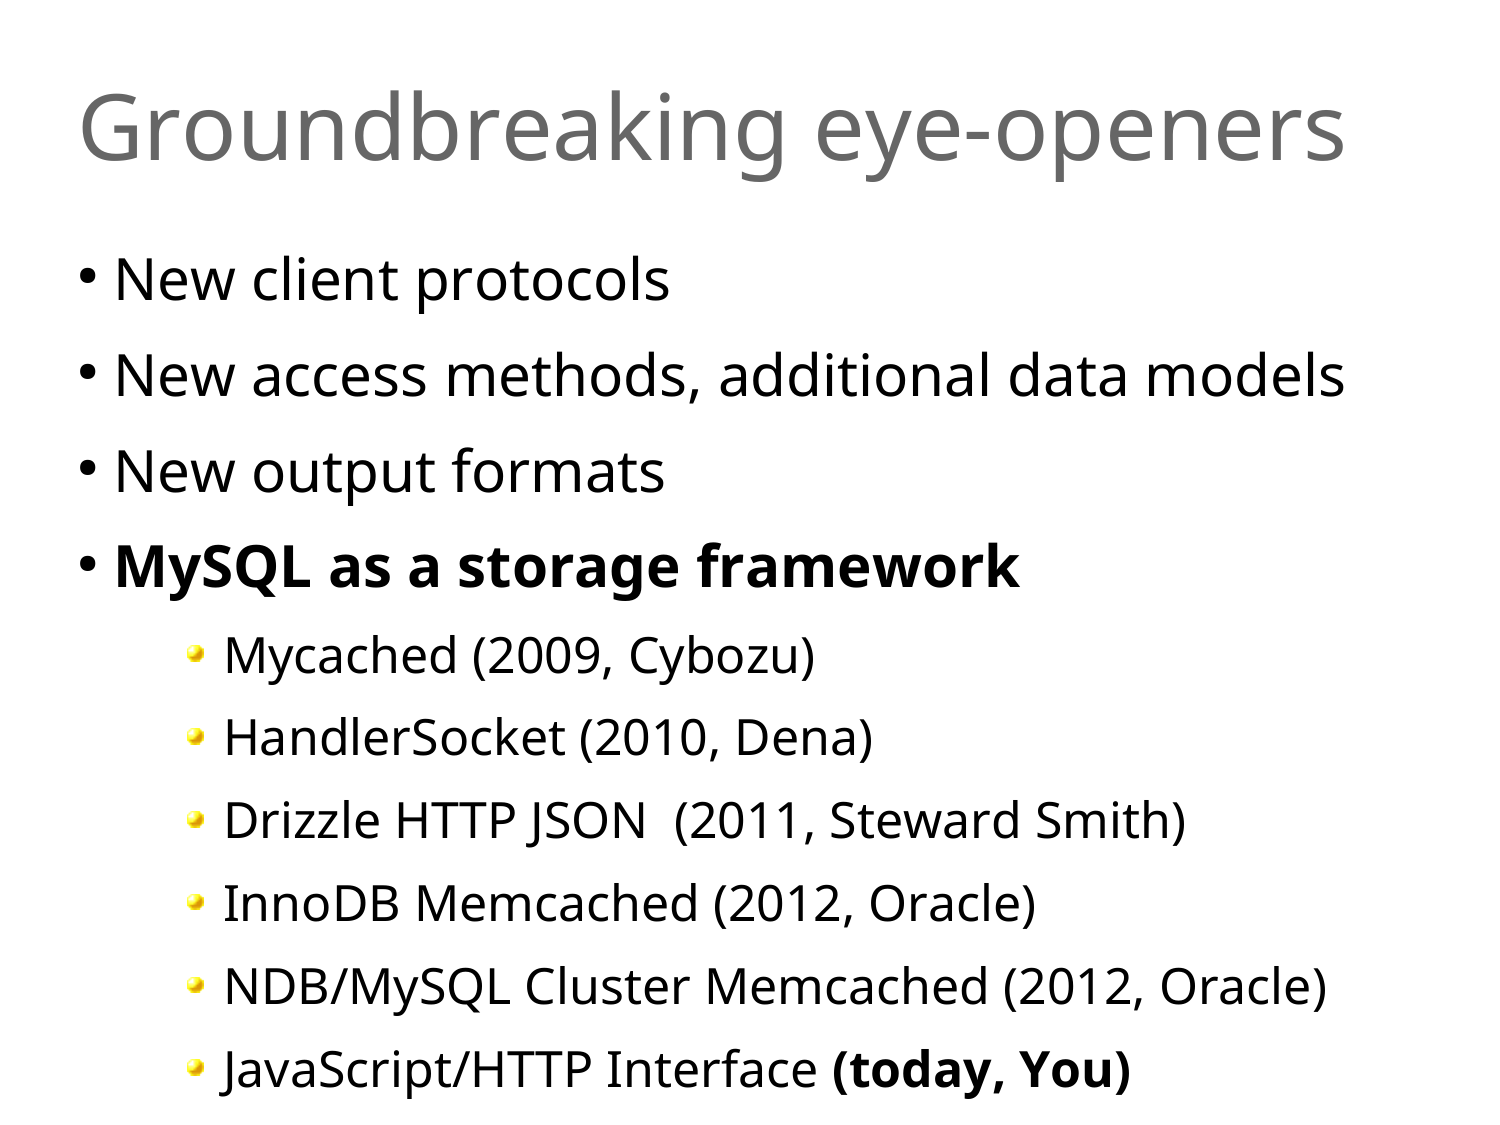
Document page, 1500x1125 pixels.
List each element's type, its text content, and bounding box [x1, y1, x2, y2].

picture [187, 1059, 204, 1076]
title Groundbreaking eye-openers [62, 0, 1438, 251]
list New client protocols New access methods, additional data models New output formats MySQL as a storage framework Mycached (2009, Cybozu) HandlerSocket (2010, Dena) Drizzle HTTP JSON (2011, Steward Smith) InnoDB Memcached (2012, Oracle) NDB/MySQL Cluster Memcached (2012, Oracle) JavaScript/HTTP Interface (today, You) [62, 251, 1438, 1026]
